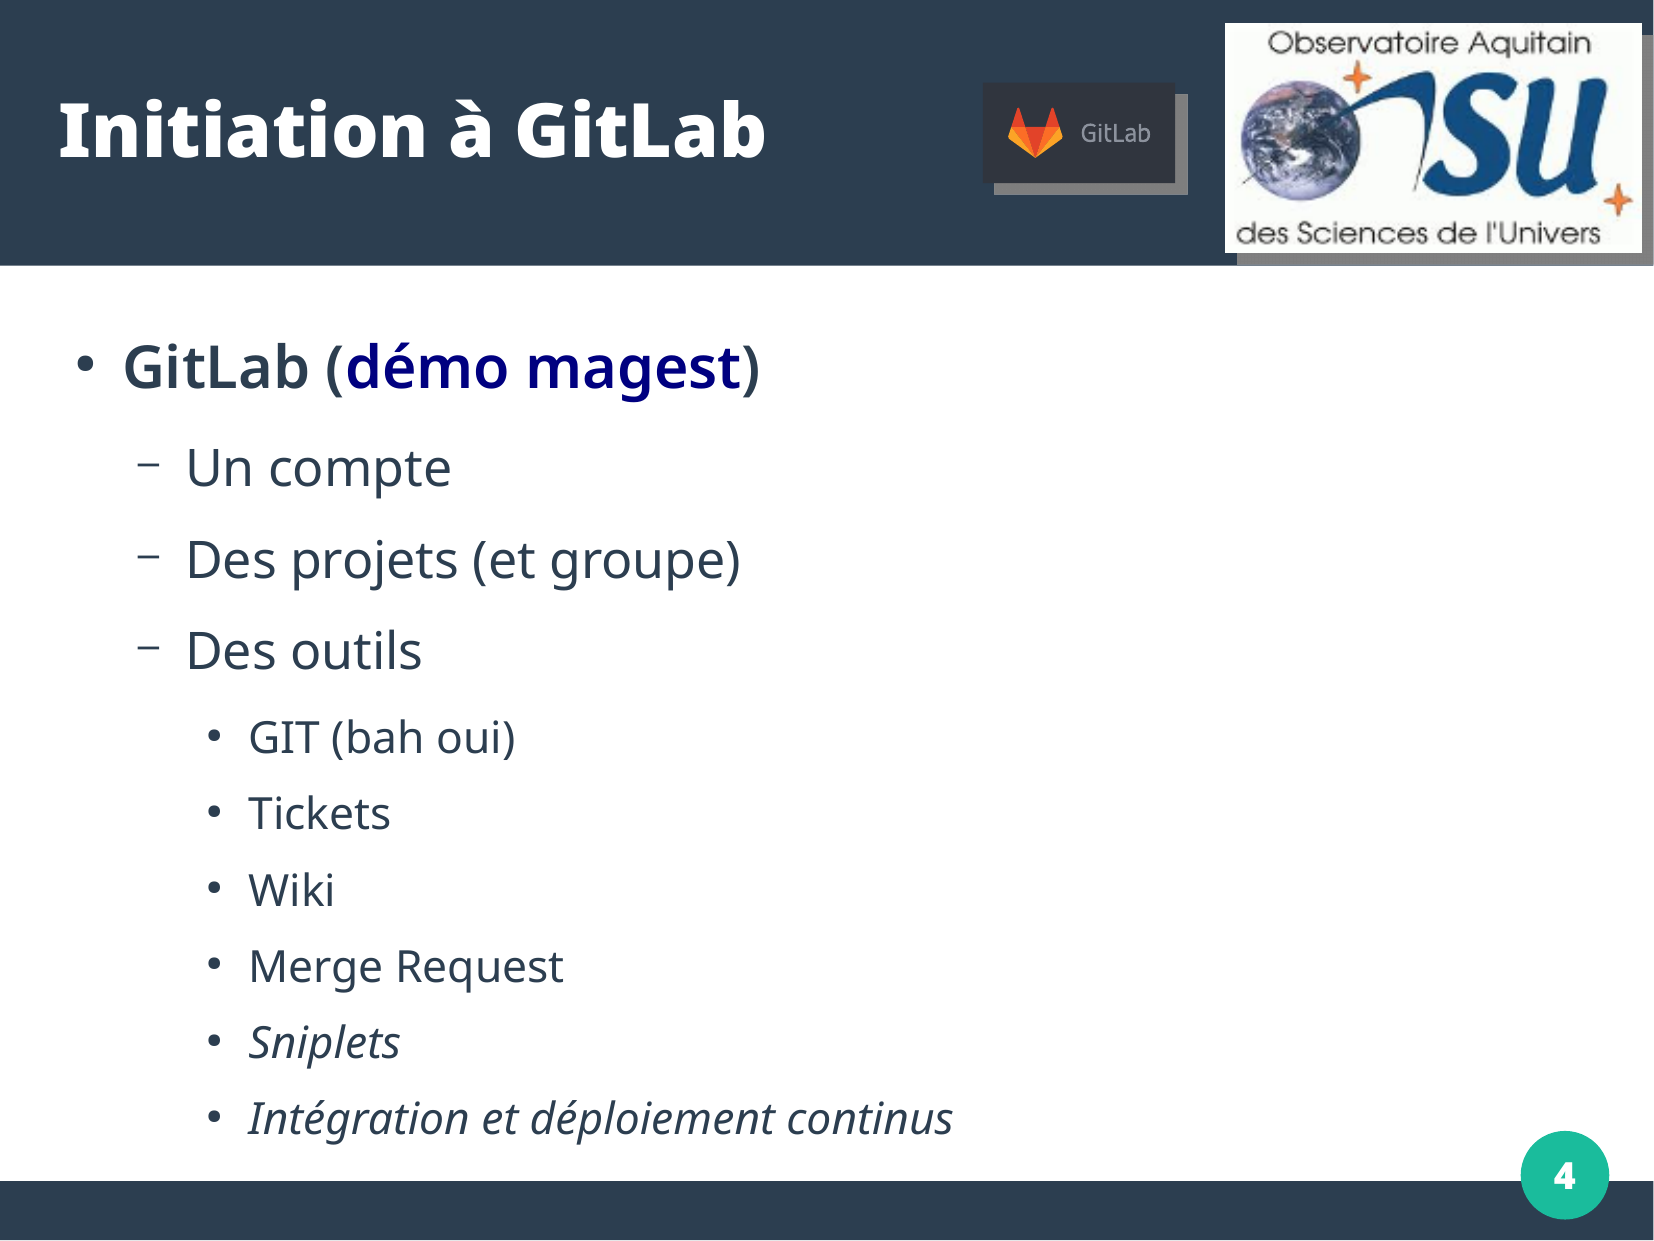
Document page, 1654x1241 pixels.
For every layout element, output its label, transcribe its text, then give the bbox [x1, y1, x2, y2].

title Initiation à GitLab [59, 49, 1595, 207]
list GitLab (démo magest) Un compte Des projets (et groupe) Des outils GIT (bah oui) Tickets Wiki Merge Request Sniplets Intégration et déploiement continus [59, 324, 1595, 1152]
picture [1225, 23, 1642, 253]
picture [982, 82, 1176, 184]
